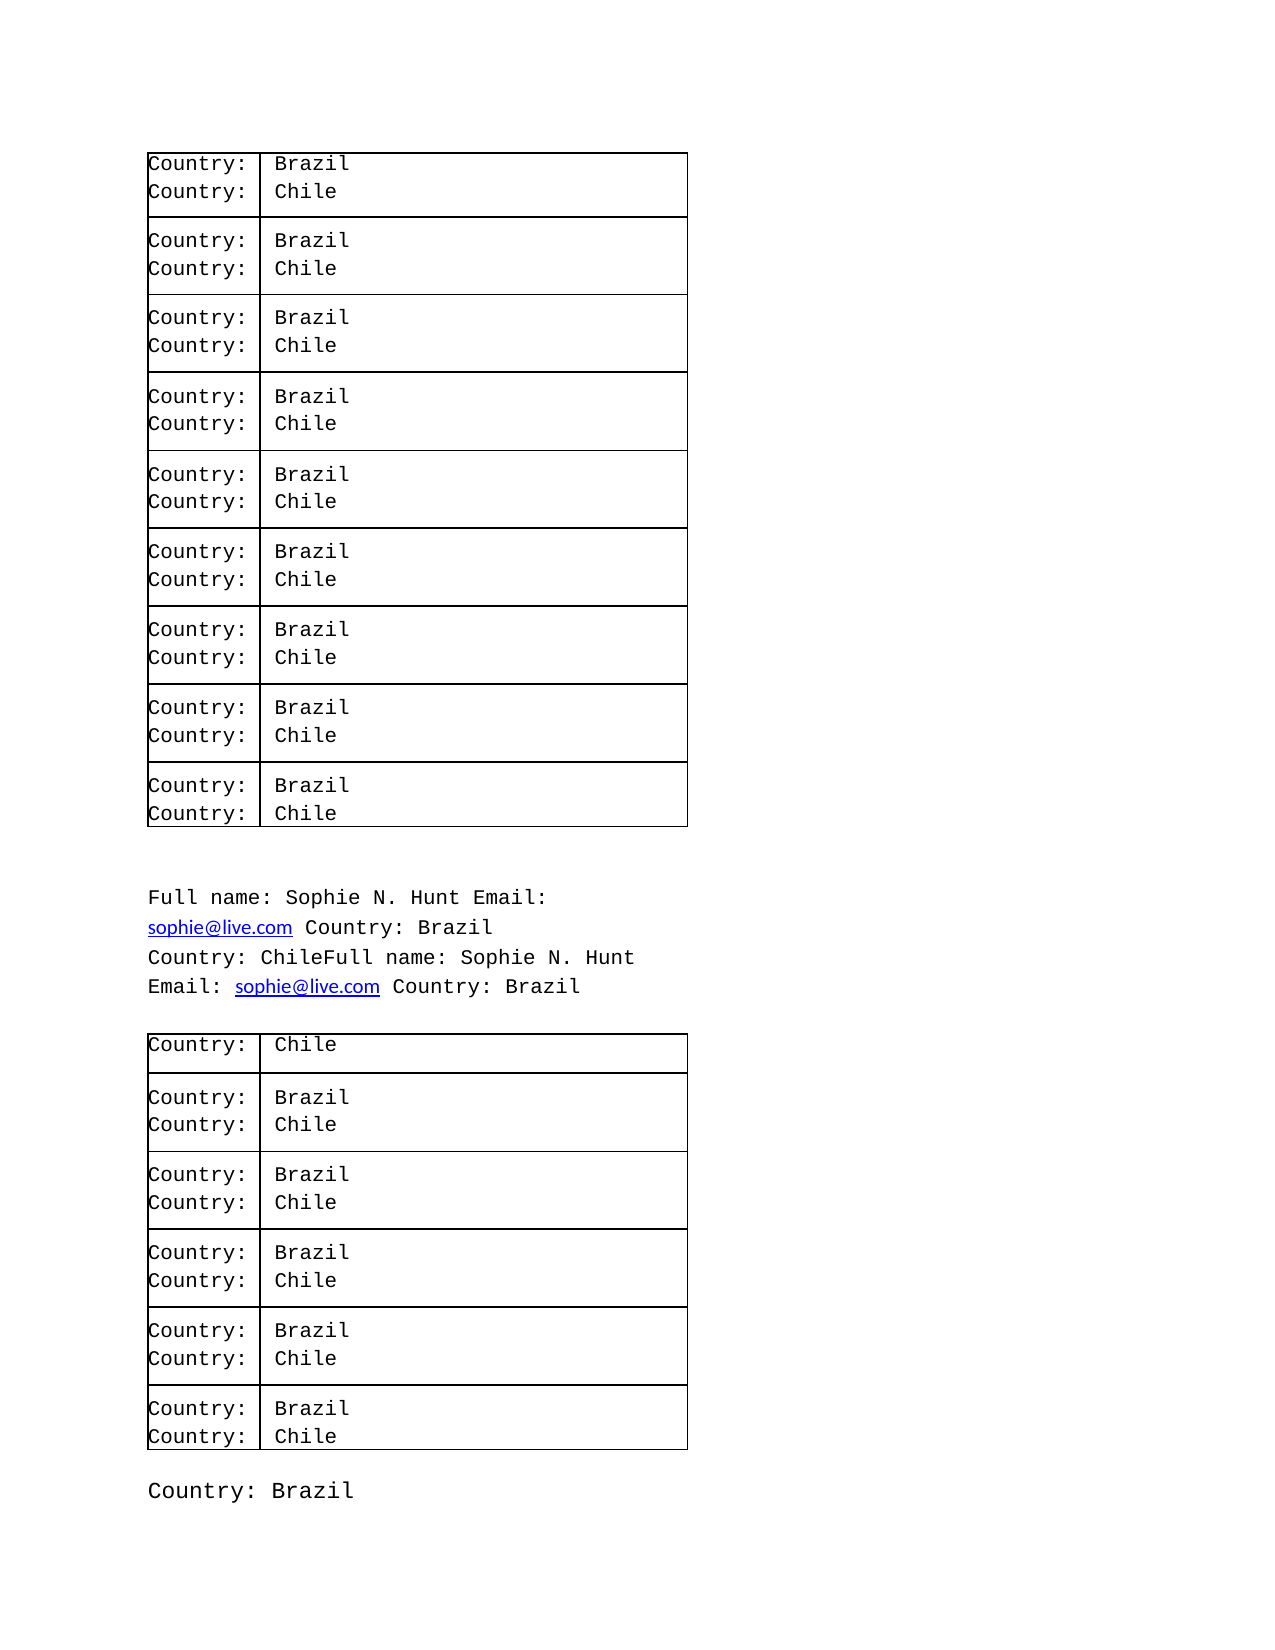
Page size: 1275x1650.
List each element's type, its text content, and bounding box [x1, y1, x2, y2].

table_cell Country: Country: [149, 1308, 259, 1384]
table_cell Country: Country: [149, 218, 259, 294]
table_cell Brazil Chile [261, 529, 687, 605]
table_cell Country: Country: [149, 1152, 259, 1228]
table_cell Country: Country: [149, 1074, 259, 1151]
table_cell Brazil Chile [261, 763, 687, 826]
table_cell Brazil Chile [261, 373, 687, 450]
table_cell Brazil Chile [261, 1386, 687, 1449]
table_header Brazil Chile [261, 154, 687, 216]
table_cell Brazil Chile [261, 685, 687, 761]
table_cell Country: Country: [149, 451, 259, 527]
table_cell Brazil Chile [261, 1074, 687, 1151]
table_cell Country: Country: [149, 295, 259, 371]
table_cell Brazil Chile [261, 1230, 687, 1306]
table_cell Brazil Chile [261, 1152, 687, 1228]
table_cell Brazil Chile [261, 218, 687, 294]
table_cell Country: Country: [149, 685, 259, 761]
table_cell Country: Country: [149, 607, 259, 683]
table_header Chile [261, 1035, 687, 1072]
table_header Country: Country: [149, 154, 259, 216]
table_cell Country: Country: [149, 373, 259, 450]
text_box Country: Brazil [147, 1475, 358, 1502]
table_cell Country: Country: [149, 529, 259, 605]
table_cell Brazil Chile [261, 295, 687, 371]
text_box Full name: Sophie N. Hunt Email: sophie@live.com Country: Brazil Country: ChileFull name: Sophie N. Hunt Email: sophie@live.com Country: Brazil [147, 878, 688, 1033]
table_cell Country: Country: [149, 1386, 259, 1449]
table_header Country: [149, 1035, 259, 1072]
table_cell Country: Country: [149, 1230, 259, 1306]
table_cell Brazil Chile [261, 1308, 687, 1384]
table_cell Country: Country: [149, 763, 259, 826]
table_cell Brazil Chile [261, 451, 687, 527]
table_cell Brazil Chile [261, 607, 687, 683]
